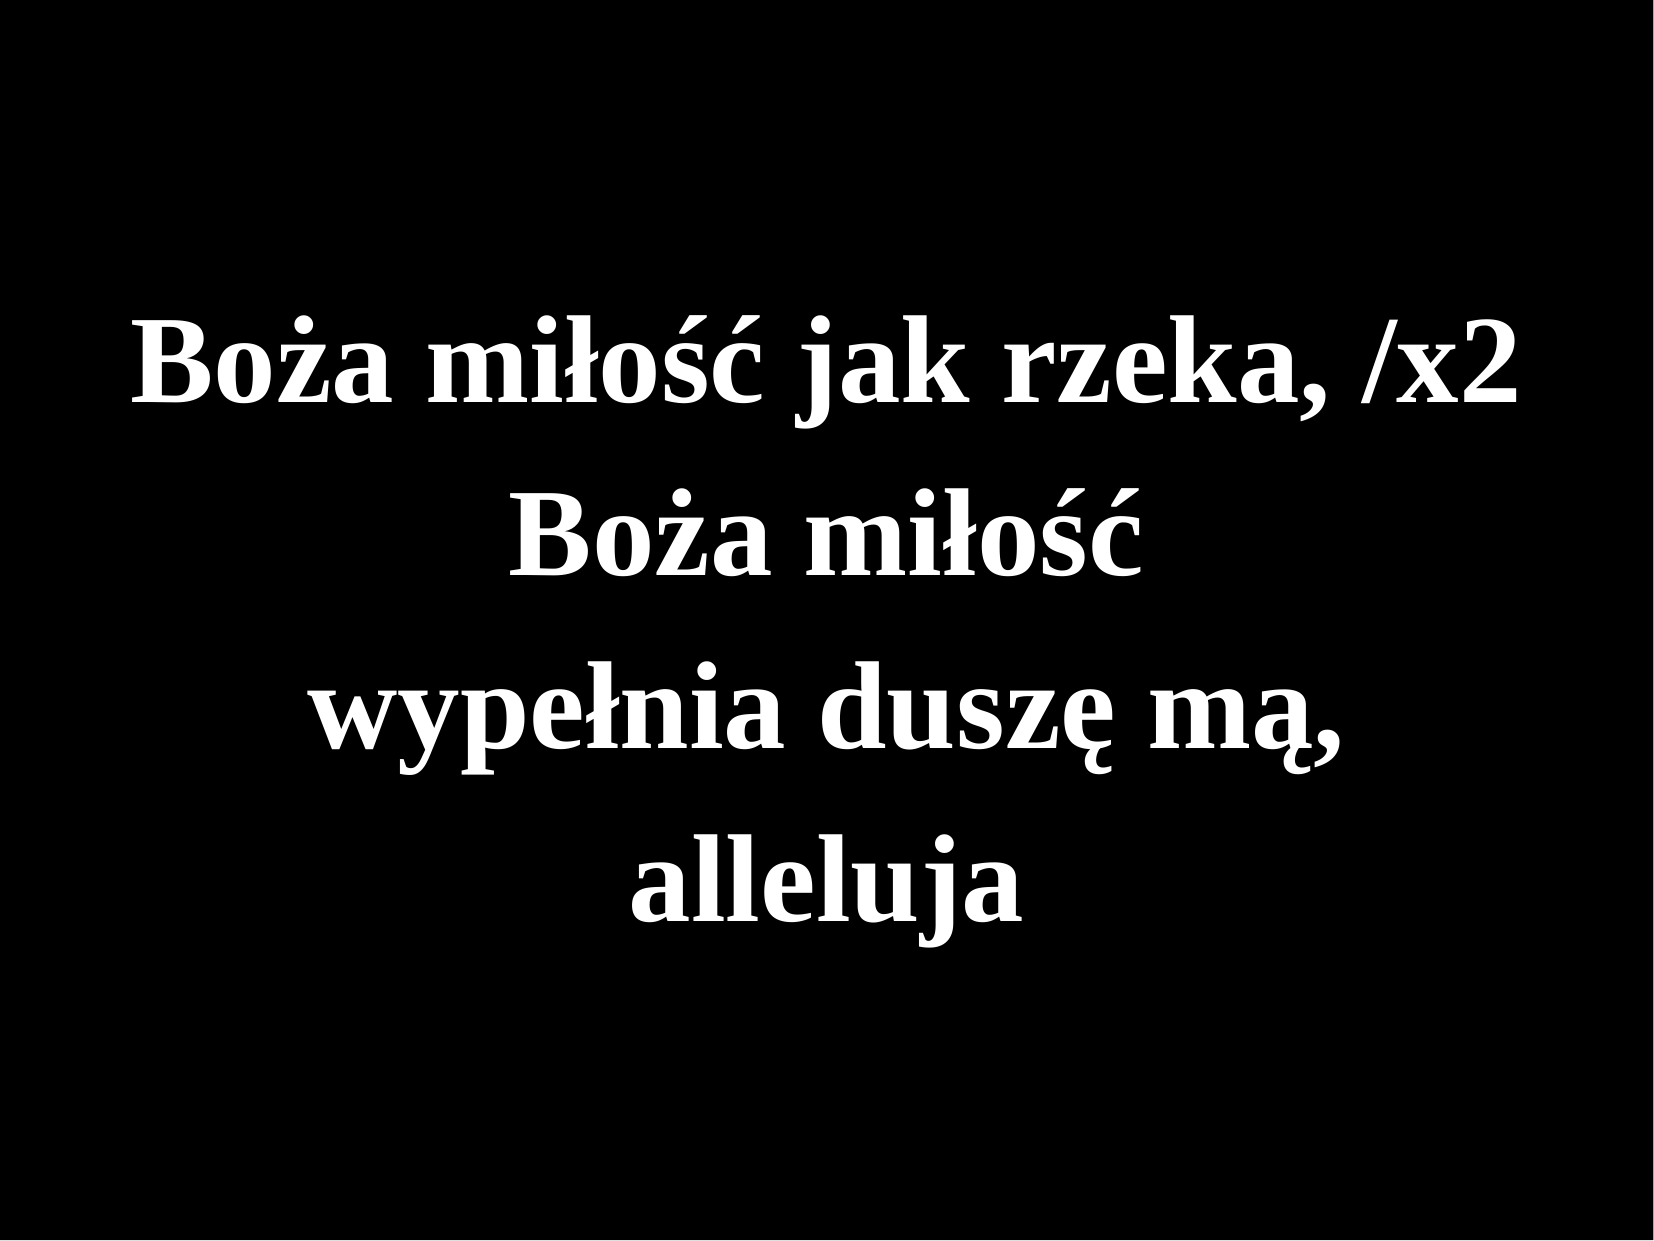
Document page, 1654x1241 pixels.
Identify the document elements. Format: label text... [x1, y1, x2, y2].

title Boża miłość jak rzeka, /x2 ppp Boża miłość ppp wypełnia duszę mą, ppp alleluja [0, 0, 1654, 1241]
